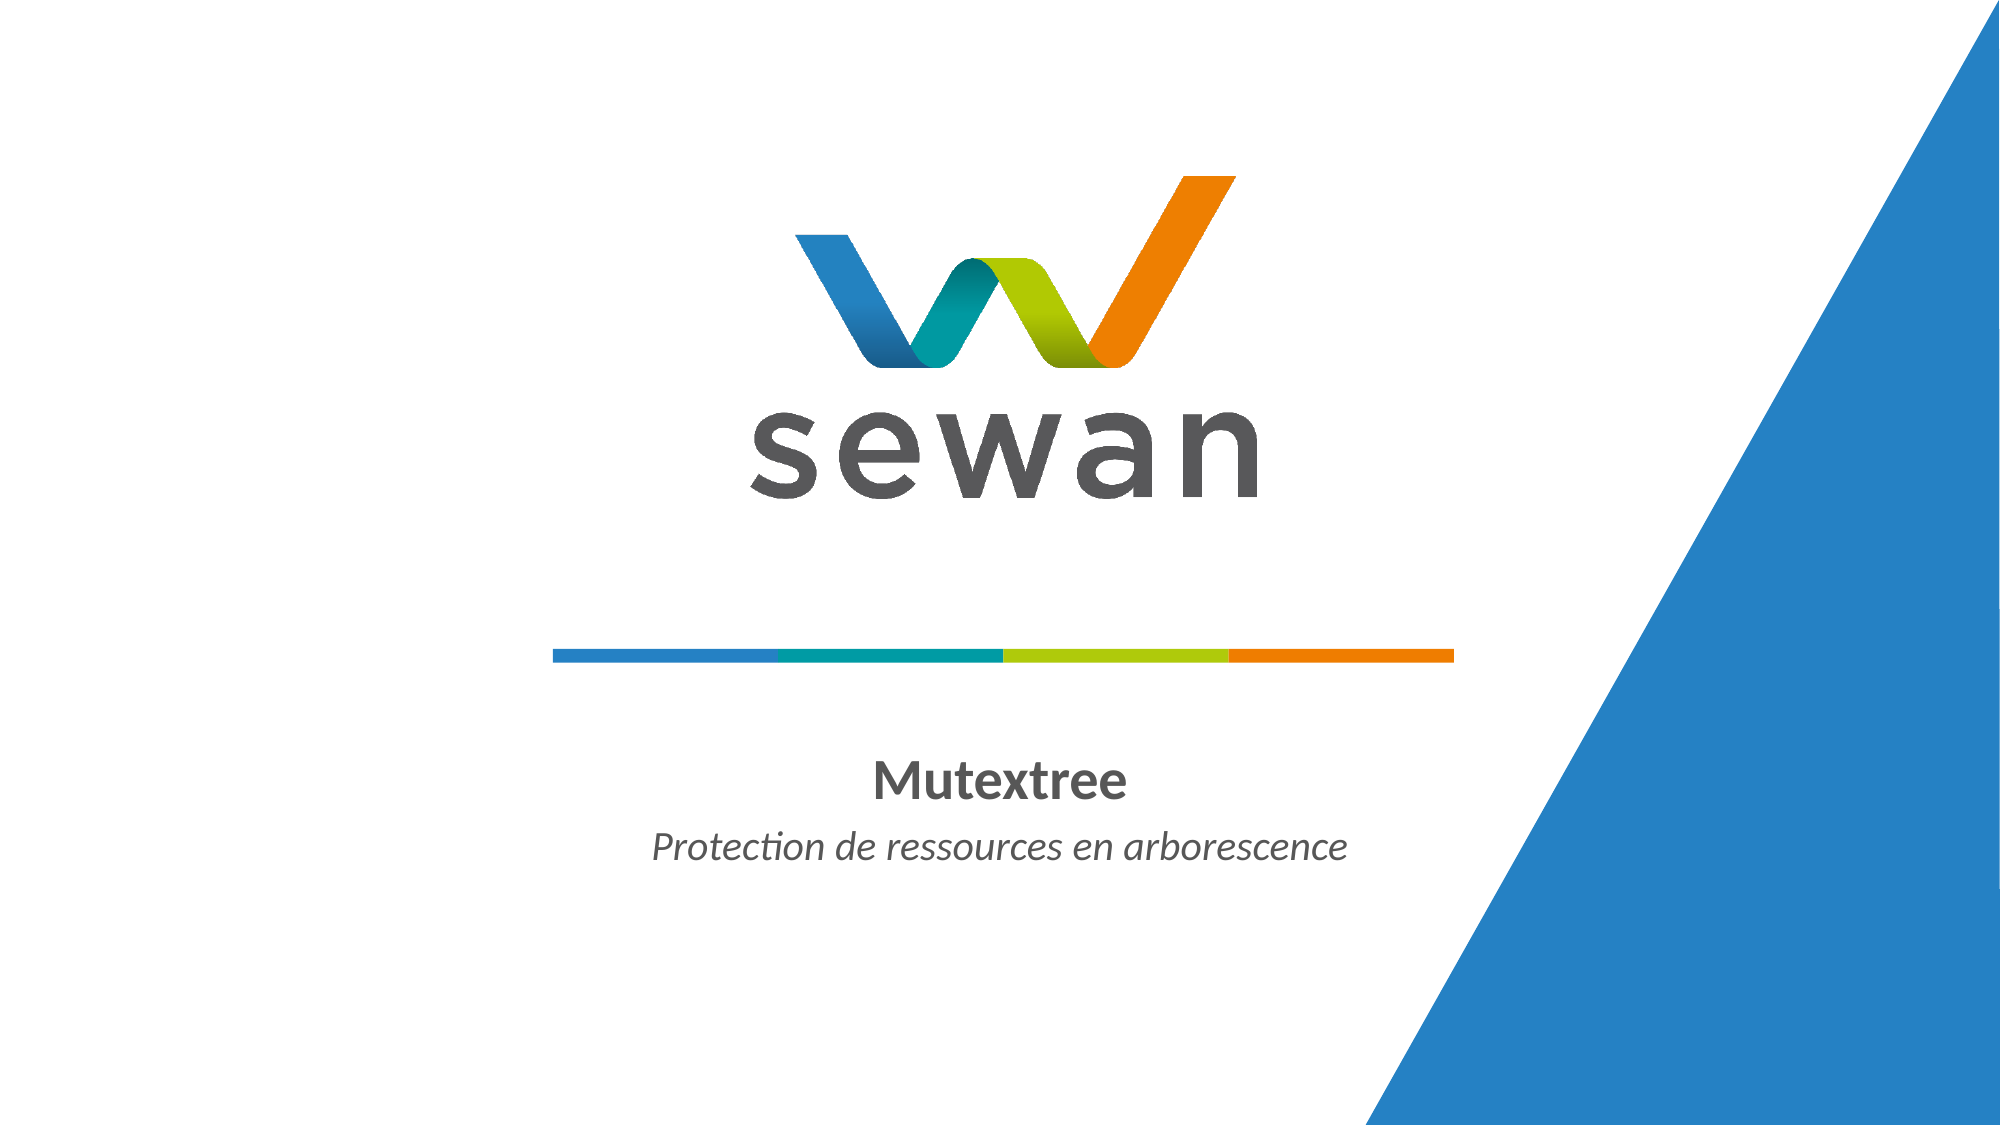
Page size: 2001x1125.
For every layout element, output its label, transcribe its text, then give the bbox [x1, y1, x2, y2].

list Mutextree [0, 742, 2000, 818]
list Protection de ressources en arborescence [0, 818, 2000, 897]
picture [750, 176, 1257, 499]
